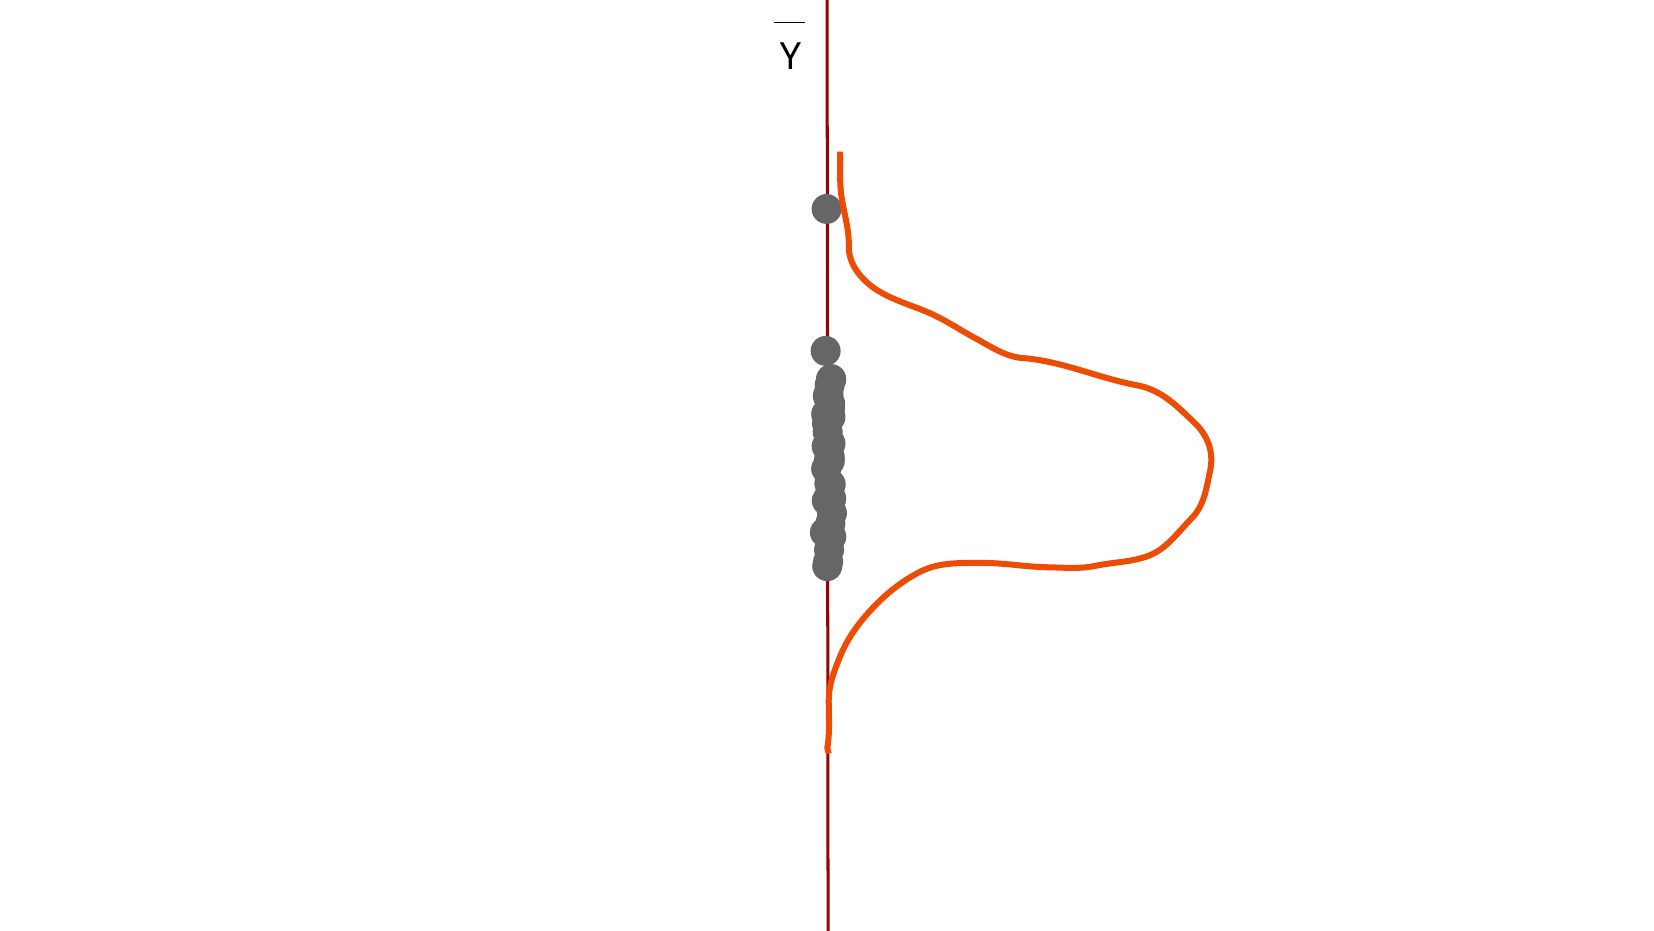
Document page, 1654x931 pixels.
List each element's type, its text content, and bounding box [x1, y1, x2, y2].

text_box [811, 193, 841, 224]
text_box [809, 335, 847, 582]
text_box Y [765, 22, 826, 76]
